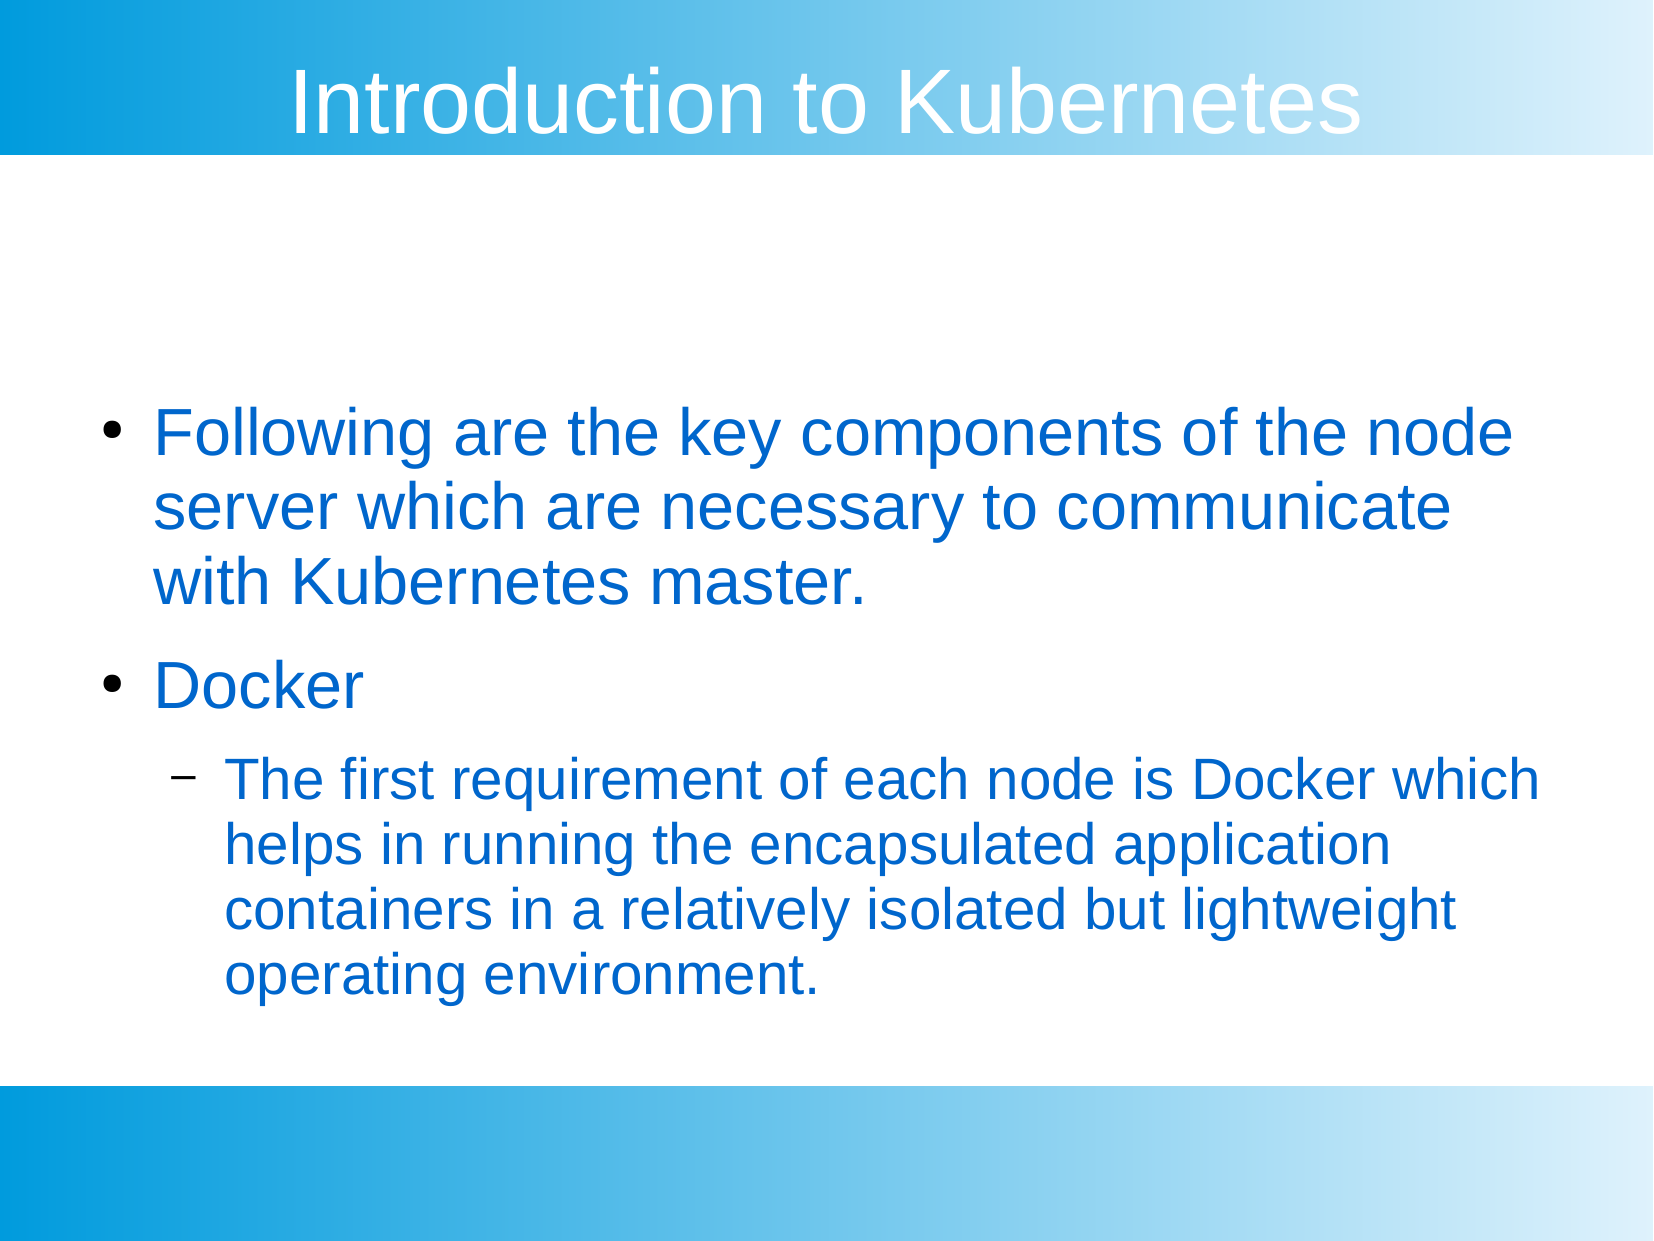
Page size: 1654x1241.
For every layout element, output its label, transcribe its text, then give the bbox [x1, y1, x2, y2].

list Following are the key components of the node server which are necessary to communicate with Kubernetes master. Docker The first requirement of each node is Docker which helps in running the encapsulated application containers in a relatively isolated but lightweight operating environment. [82, 290, 1571, 756]
title Introduction to Kubernetes [82, 49, 1571, 155]
